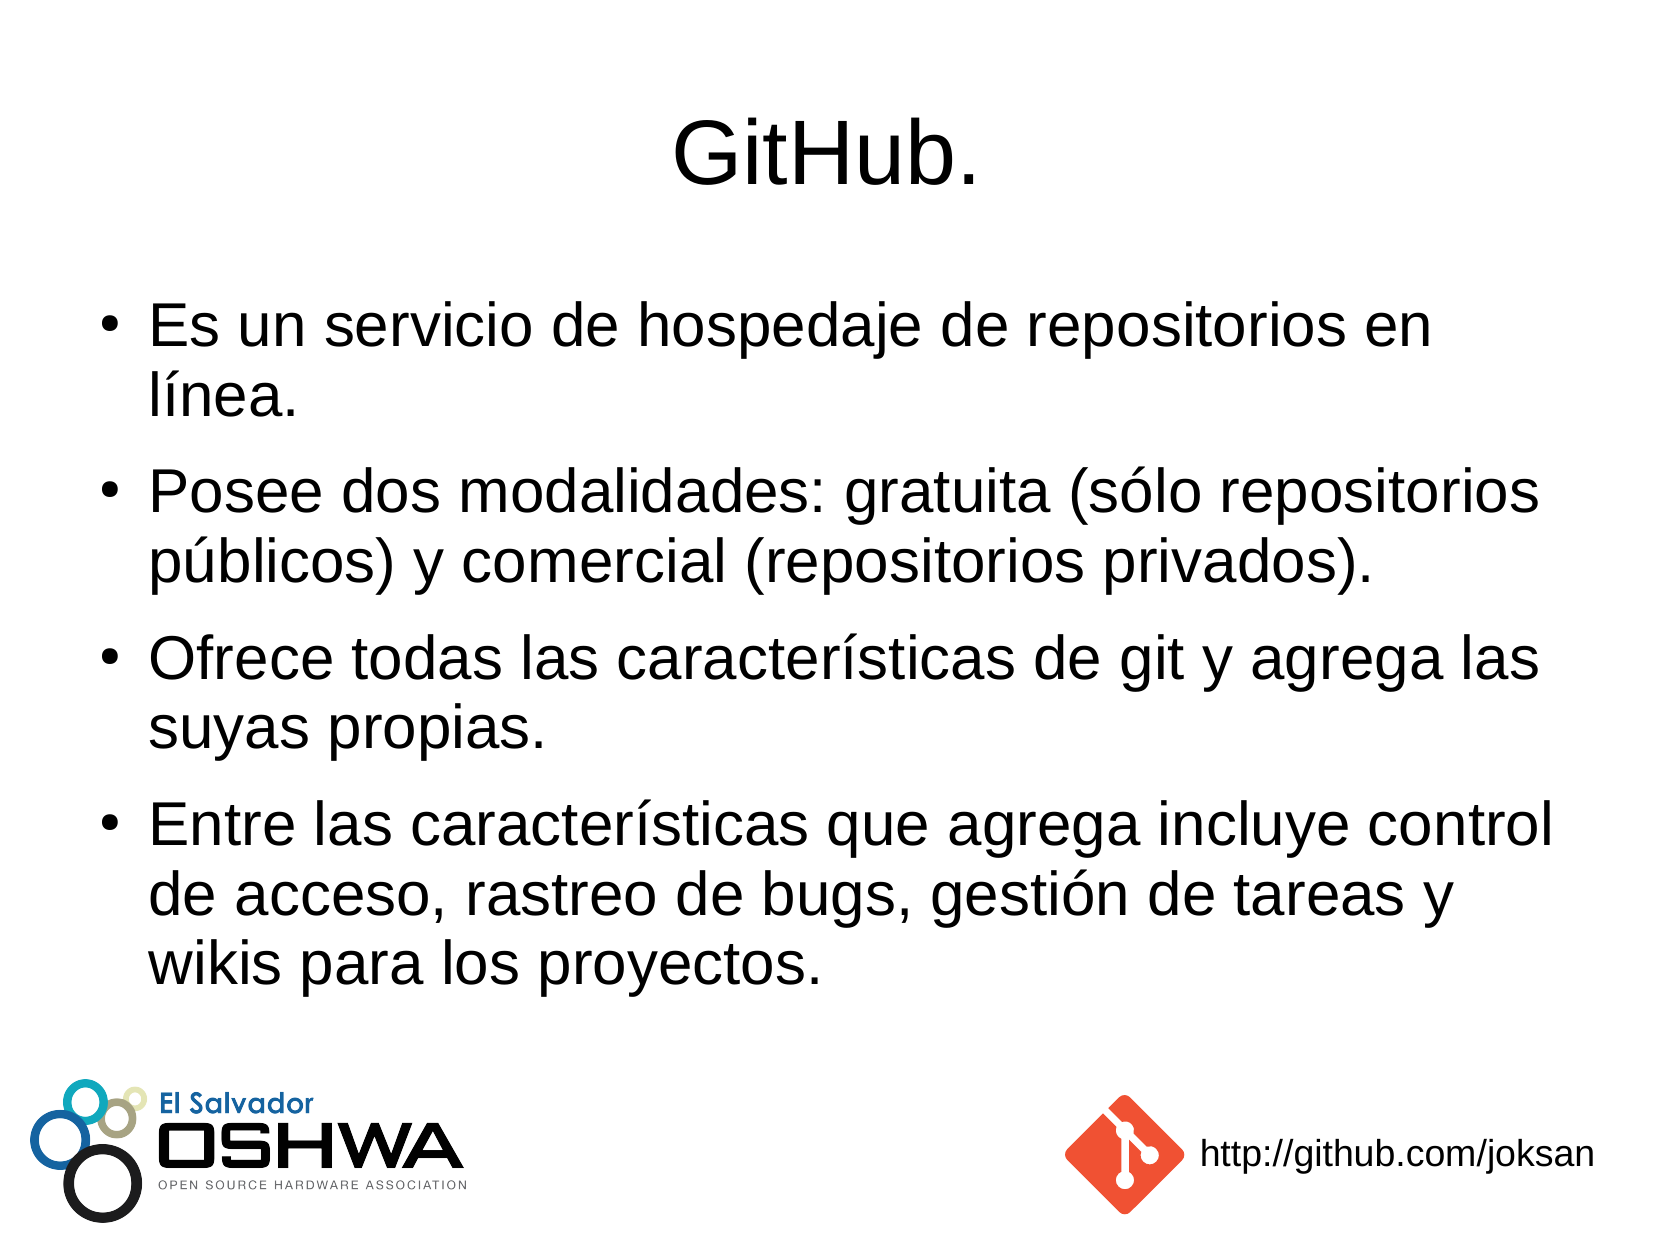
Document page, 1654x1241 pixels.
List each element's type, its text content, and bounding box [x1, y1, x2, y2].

list Es un servicio de hospedaje de repositorios en línea. Posee dos modalidades: gratuita (sólo repositorios públicos) y comercial (repositorios privados). Ofrece todas las características de git y agrega las suyas propias. Entre las características que agrega incluye control de acceso, rastreo de bugs, gestión de tareas y wikis para los proyectos. [82, 290, 1571, 1010]
text_box http://github.com/joksan [1185, 1125, 1611, 1182]
title GitHub. [82, 49, 1571, 257]
picture [1065, 1095, 1185, 1215]
picture [30, 1079, 466, 1224]
